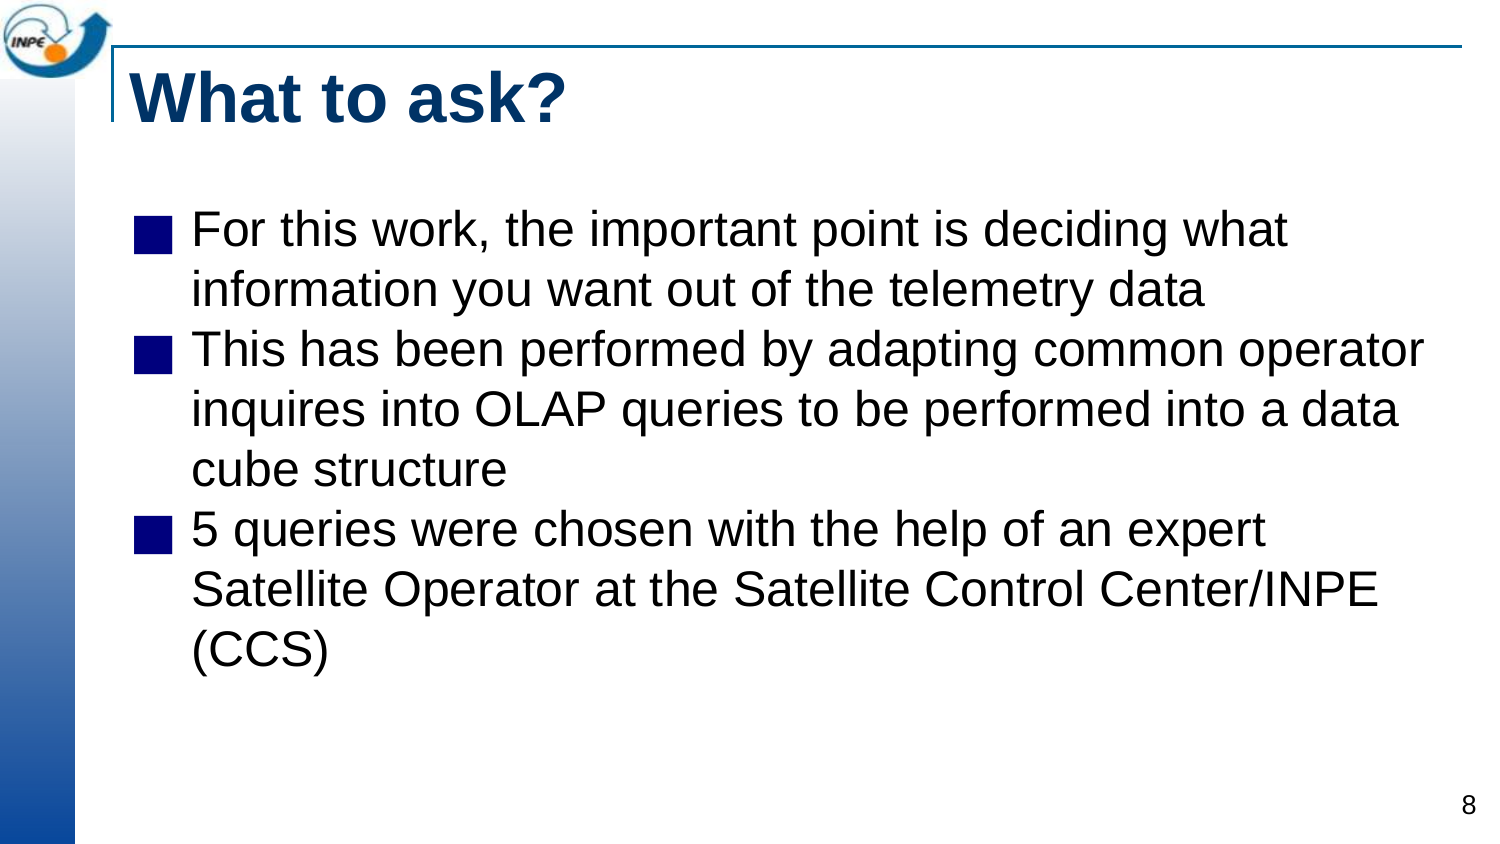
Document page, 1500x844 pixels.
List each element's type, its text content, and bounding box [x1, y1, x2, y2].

picture [0, 0, 113, 79]
list For this work, the important point is deciding what information you want out of the telemetry data This has been performed by adapting common operator inquires into OLAP queries to be performed into a data cube structure 5 queries were chosen with the help of an expert Satellite Operator at the Satellite Control Center/INPE (CCS) [99, 187, 1450, 769]
title What to ask? [112, 46, 1450, 141]
slide_number <number> [1403, 779, 1494, 844]
